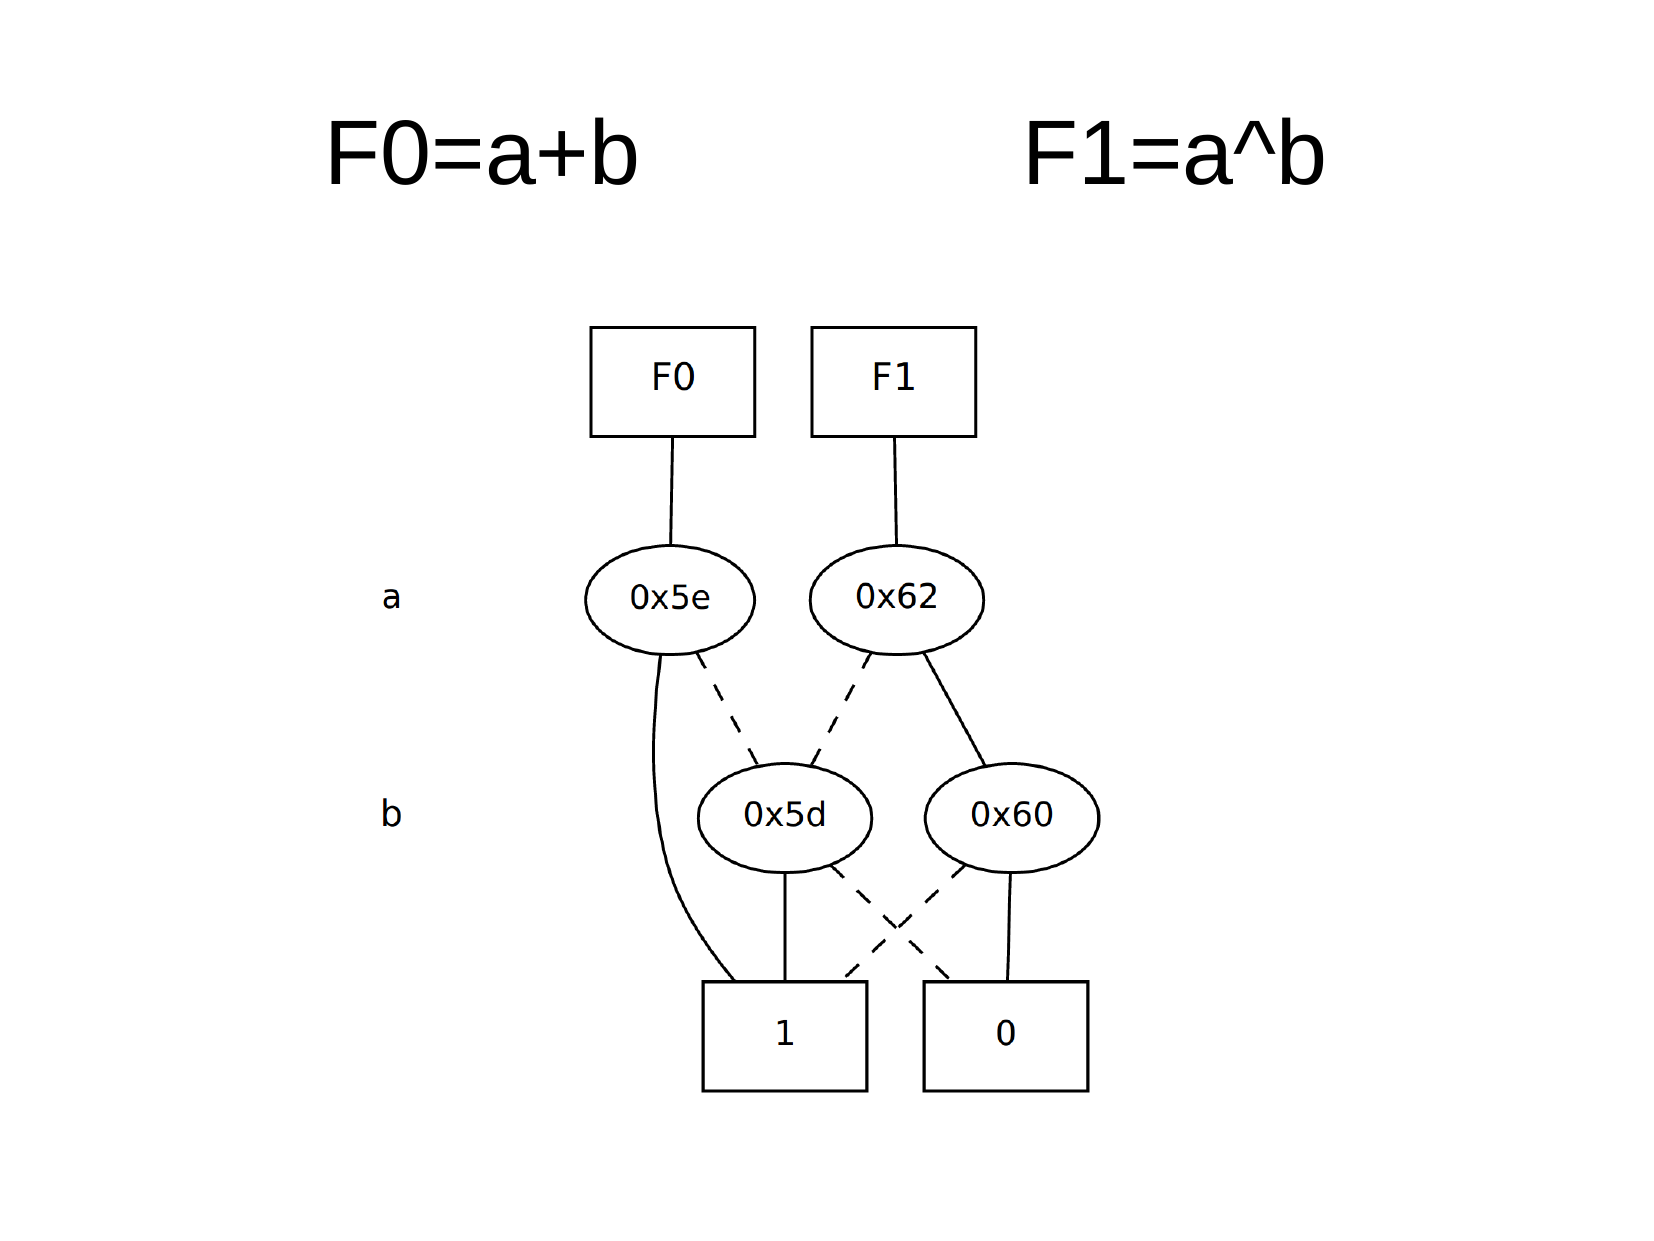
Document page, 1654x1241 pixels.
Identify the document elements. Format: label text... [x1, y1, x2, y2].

title F0=a+b F1=a^b [82, 49, 1571, 257]
picture [328, 318, 1265, 1099]
